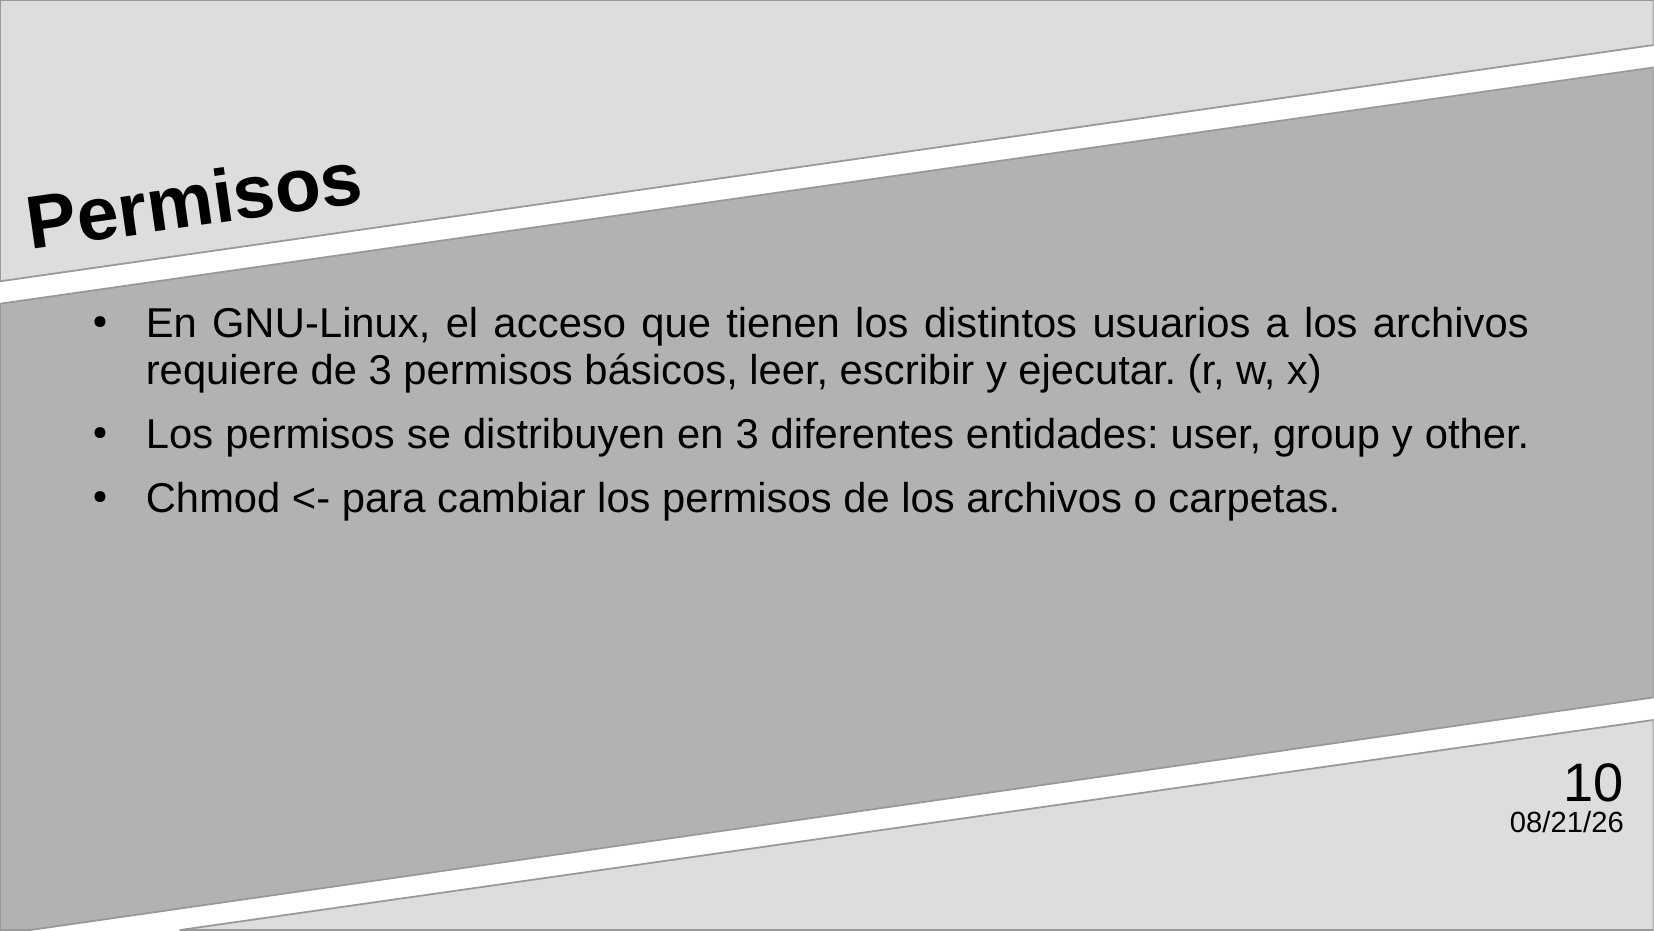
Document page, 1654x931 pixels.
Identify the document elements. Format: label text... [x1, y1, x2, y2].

title Permisos [11, 0, 1505, 332]
list En GNU-Linux, el acceso que tienen los distintos usuarios a los archivos requiere de 3 permisos básicos, leer, escribir y ejecutar. (r, w, x) Los permisos se distribuyen en 3 diferentes entidades: user, group y other. Chmod <- para cambiar los permisos de los archivos o carpetas. [75, 300, 1531, 840]
